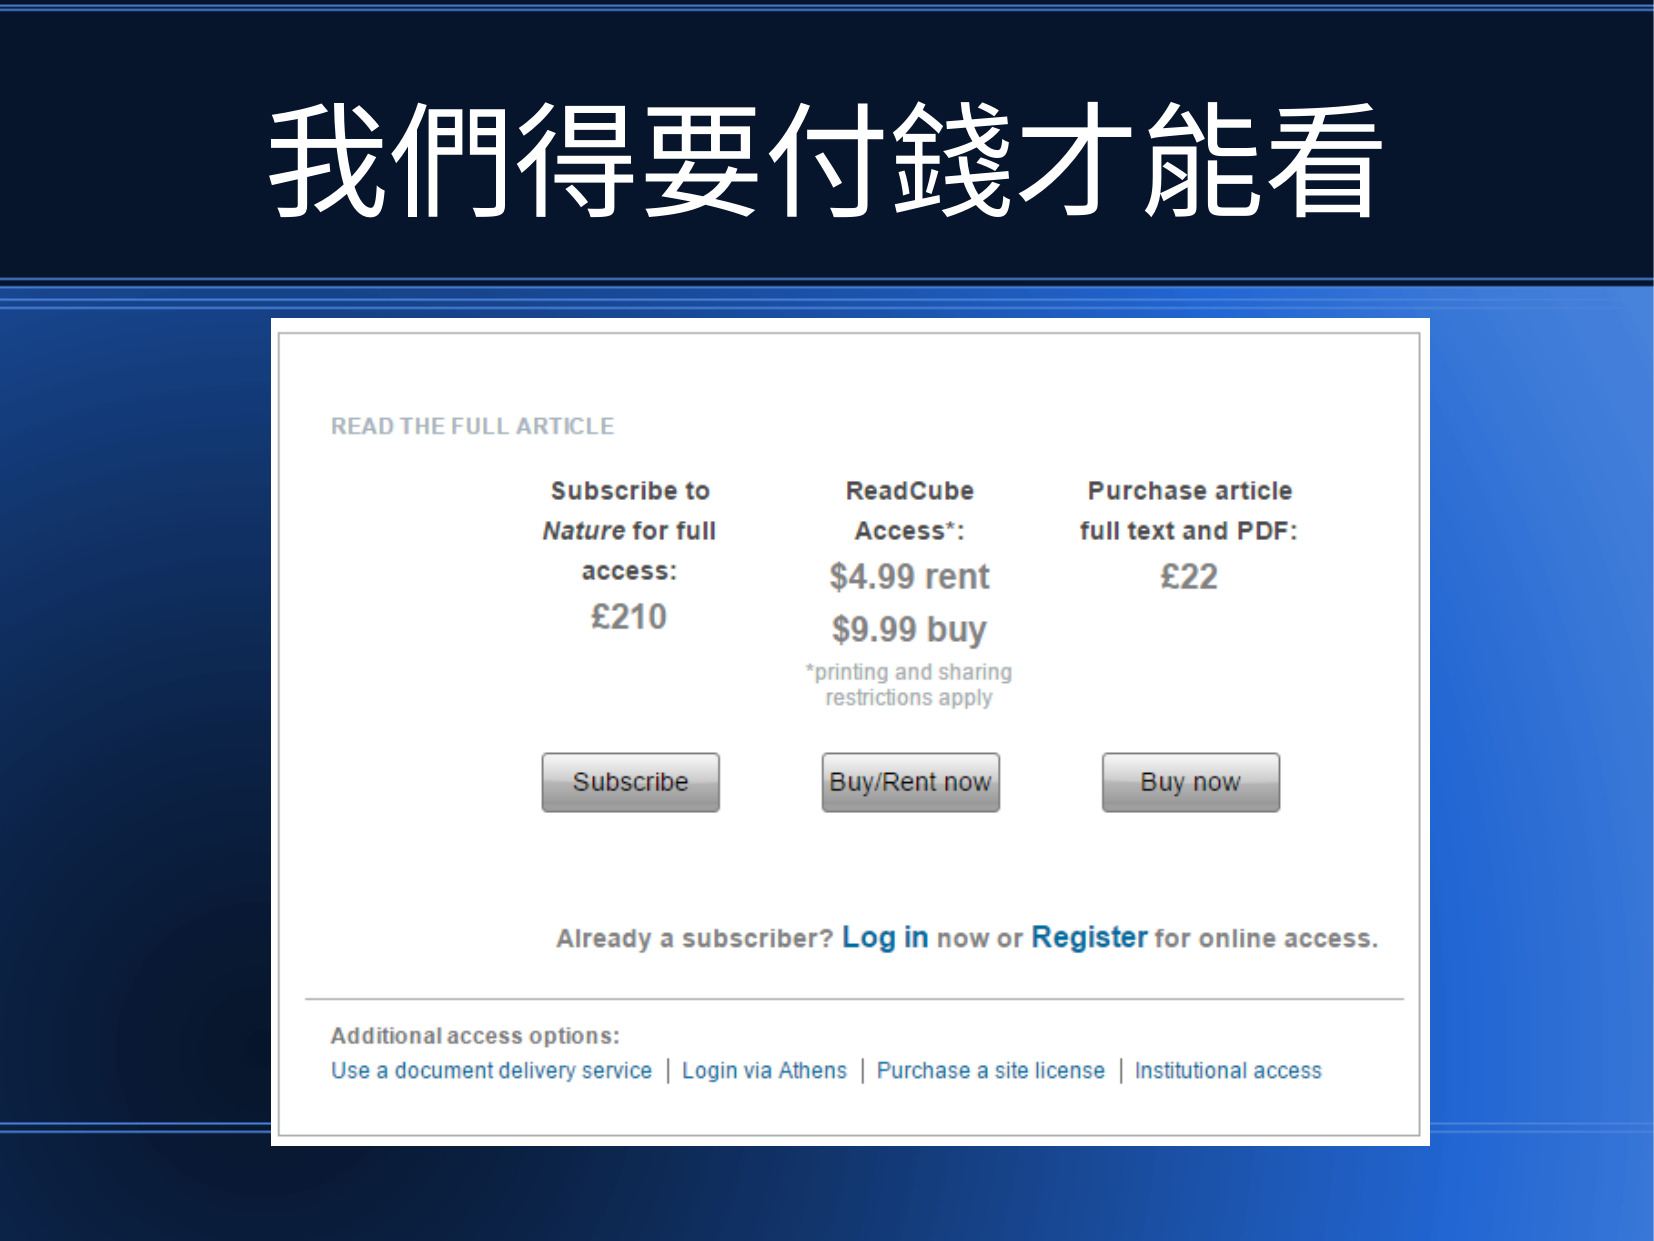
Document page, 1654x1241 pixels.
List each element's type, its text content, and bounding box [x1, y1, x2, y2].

picture [0, 0, 1654, 1241]
title 我們得要付錢才能看 [82, 49, 1571, 257]
